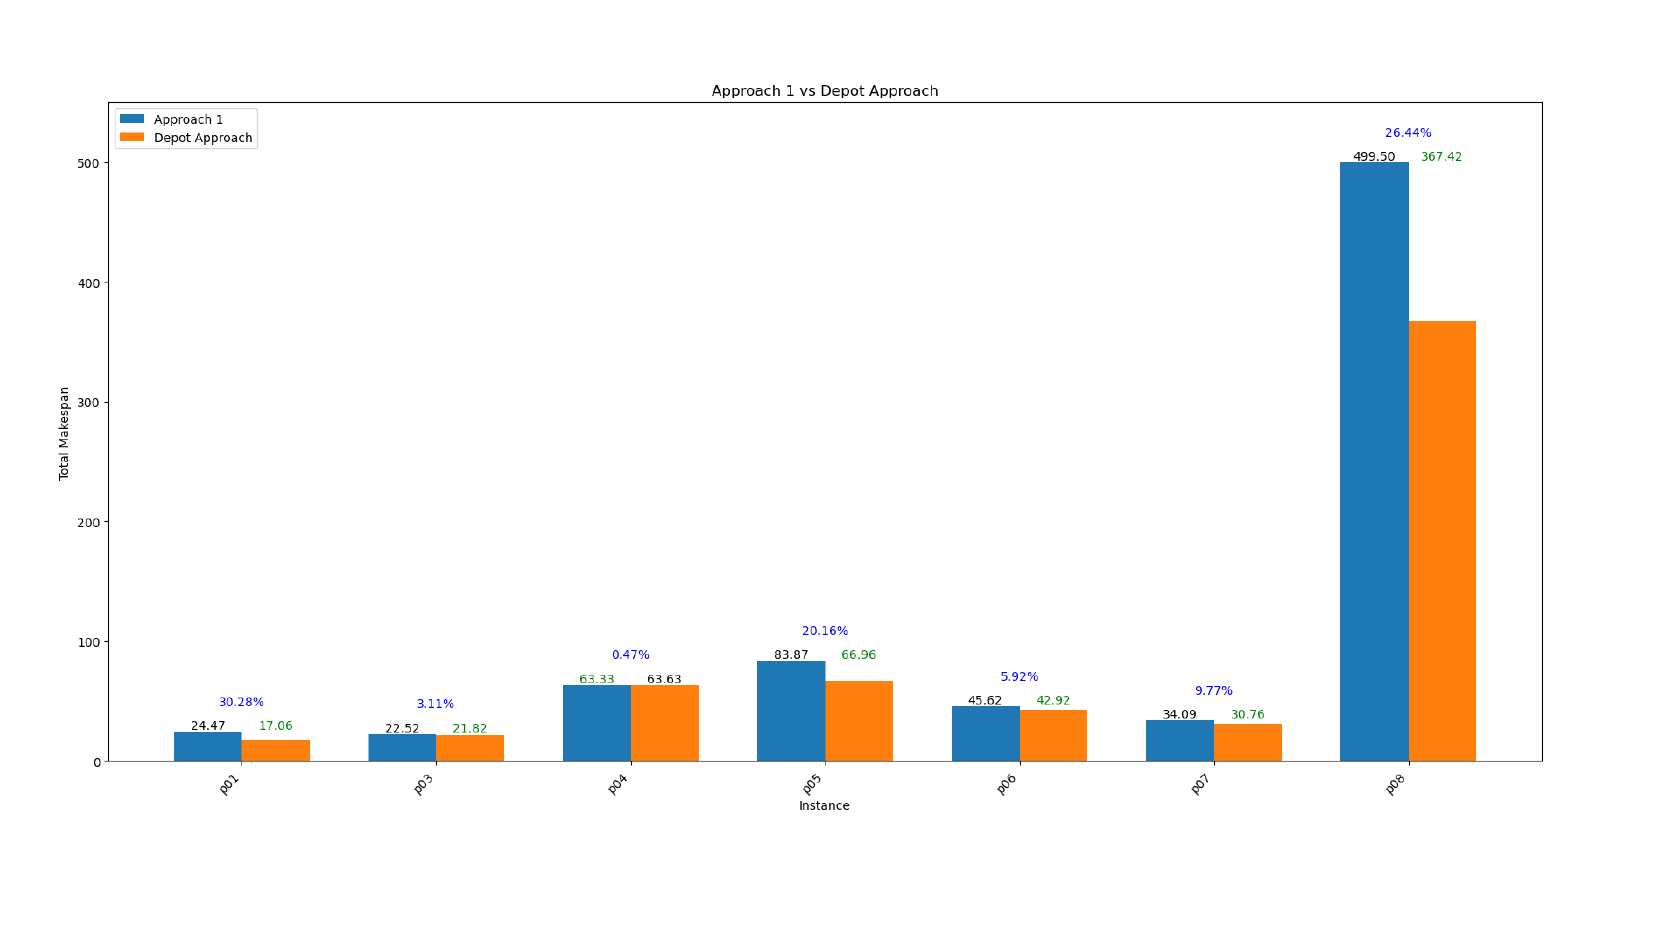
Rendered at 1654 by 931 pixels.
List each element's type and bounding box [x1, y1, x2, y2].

picture [0, 40, 1579, 890]
